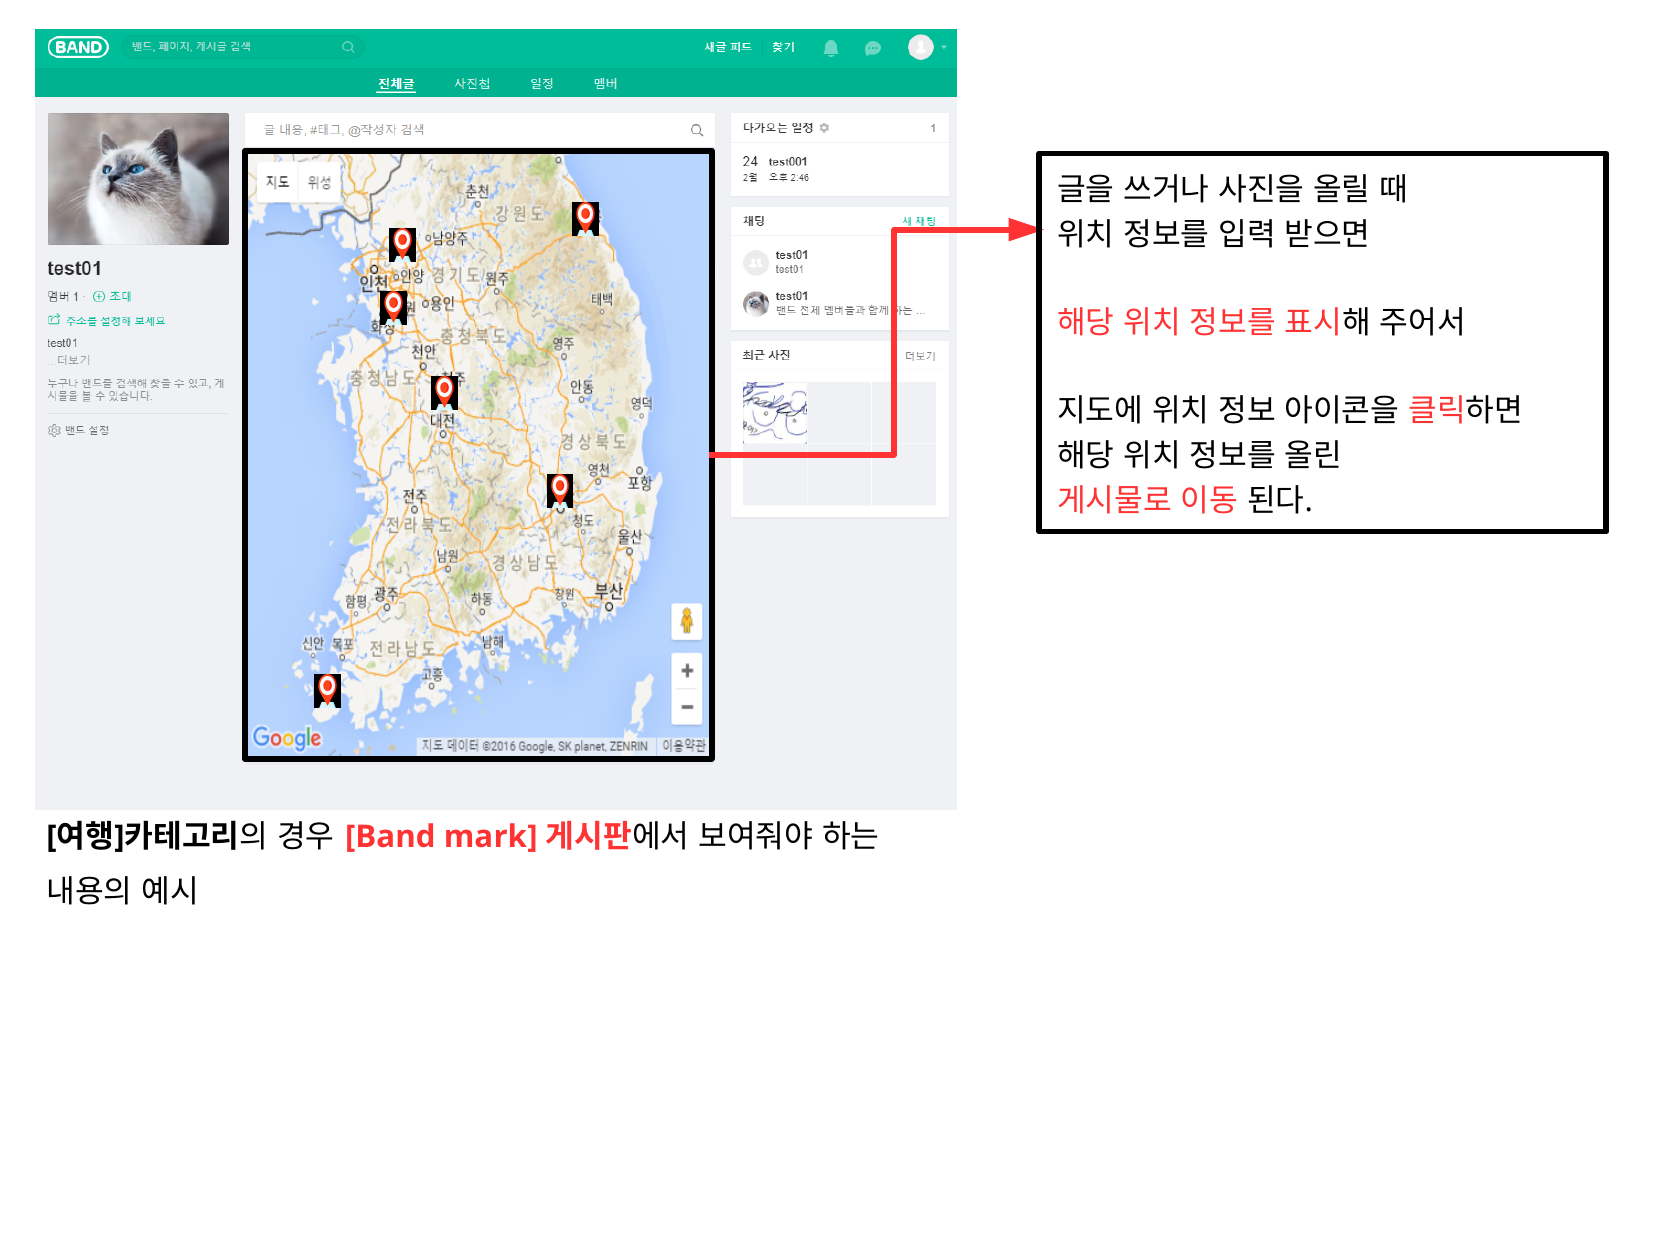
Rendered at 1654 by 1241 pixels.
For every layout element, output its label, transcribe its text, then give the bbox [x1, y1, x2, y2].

text_box [여행]카테고리의 경우 [Band mark] 게시판에서 보여줘야 하는 내용의 예시 [31, 796, 969, 898]
picture [35, 29, 957, 796]
text_box 글을 쓰거나 사진을 올릴 때 위치 정보를 입력 받으면 해당 위치 정보를 표시해 주어서 지도에 위치 정보 아이콘을 클릭하면 해당 위치 정보를 올린 게시물로 이동 된다. [1039, 153, 1607, 463]
picture [248, 153, 709, 756]
